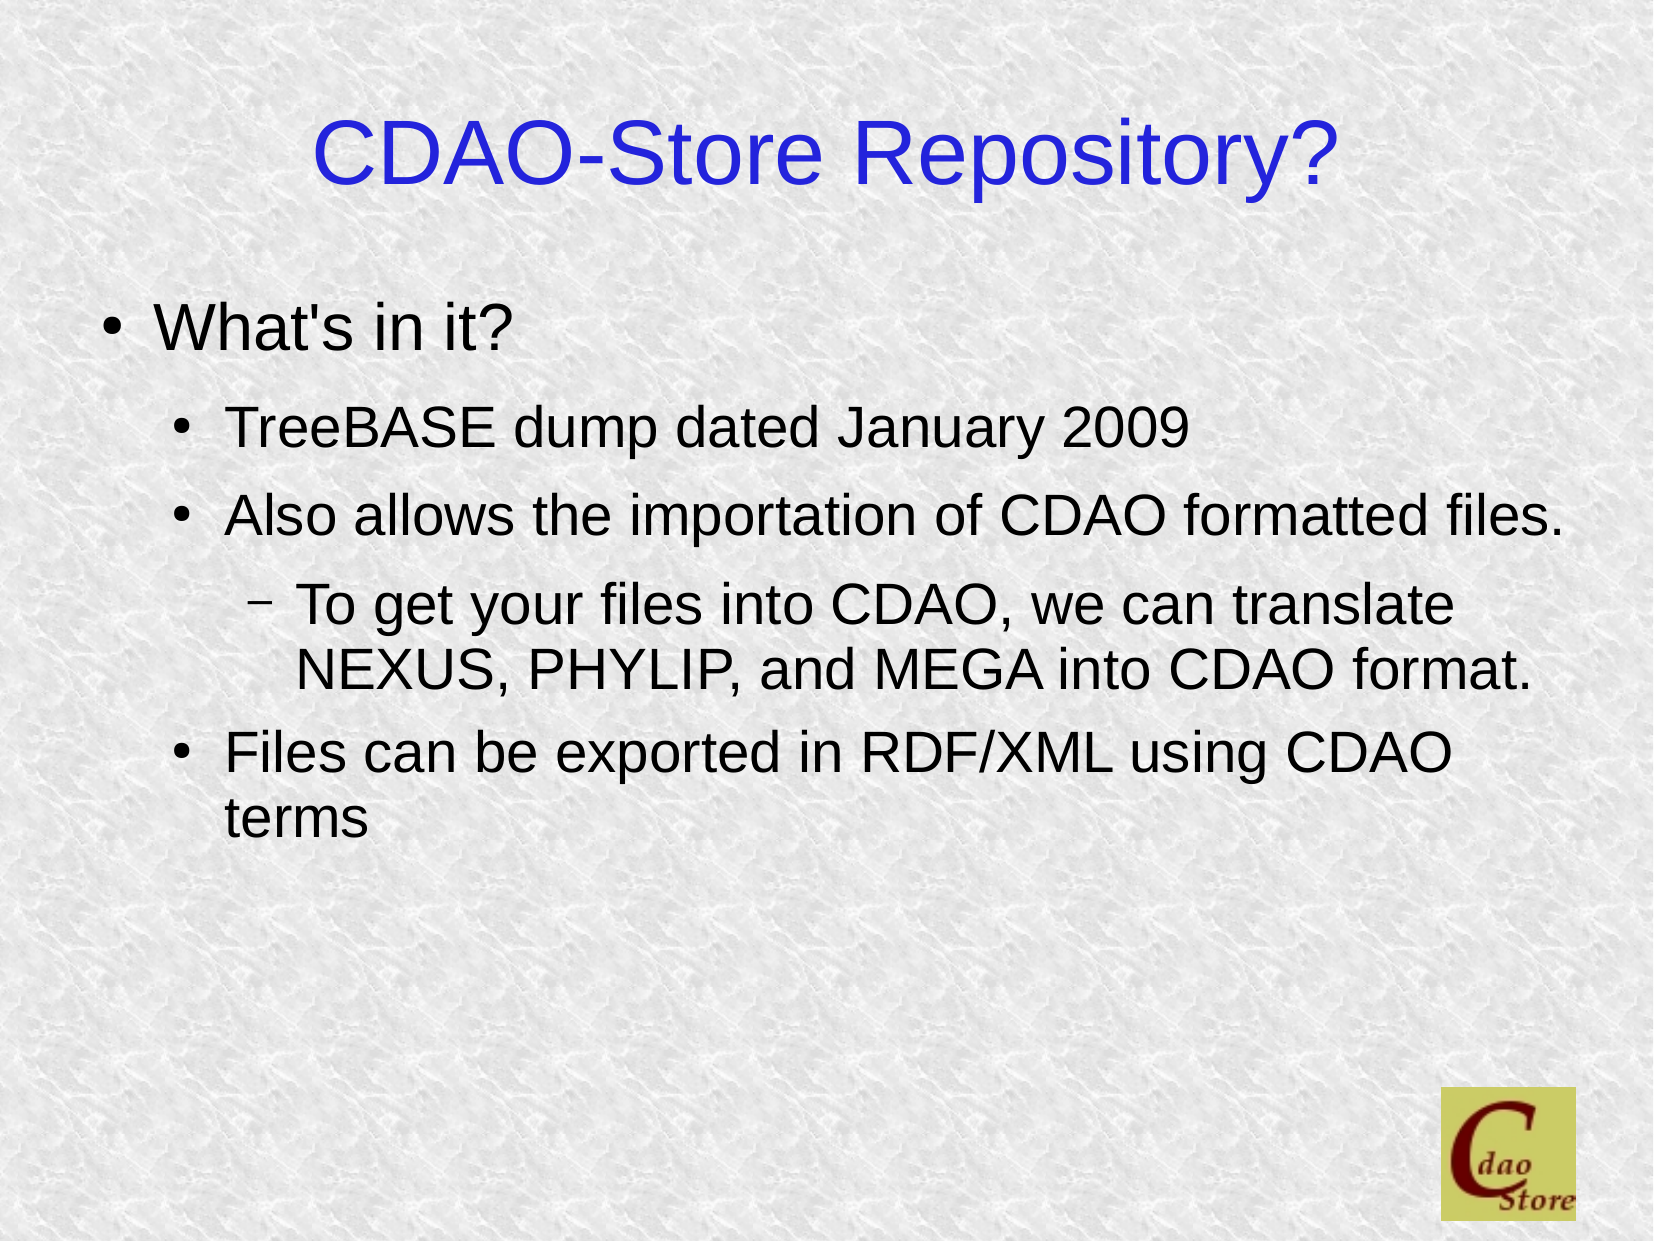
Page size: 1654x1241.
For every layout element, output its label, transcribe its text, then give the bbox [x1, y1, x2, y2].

title CDAO-Store Repository? [82, 49, 1571, 257]
list What's in it? TreeBASE dump dated January 2009 Also allows the importation of CDAO formatted files. To get your files into CDAO, we can translate NEXUS, PHYLIP, and MEGA into CDAO format. Files can be exported in RDF/XML using CDAO terms [82, 290, 1571, 1109]
picture [0, 0, 1654, 1241]
